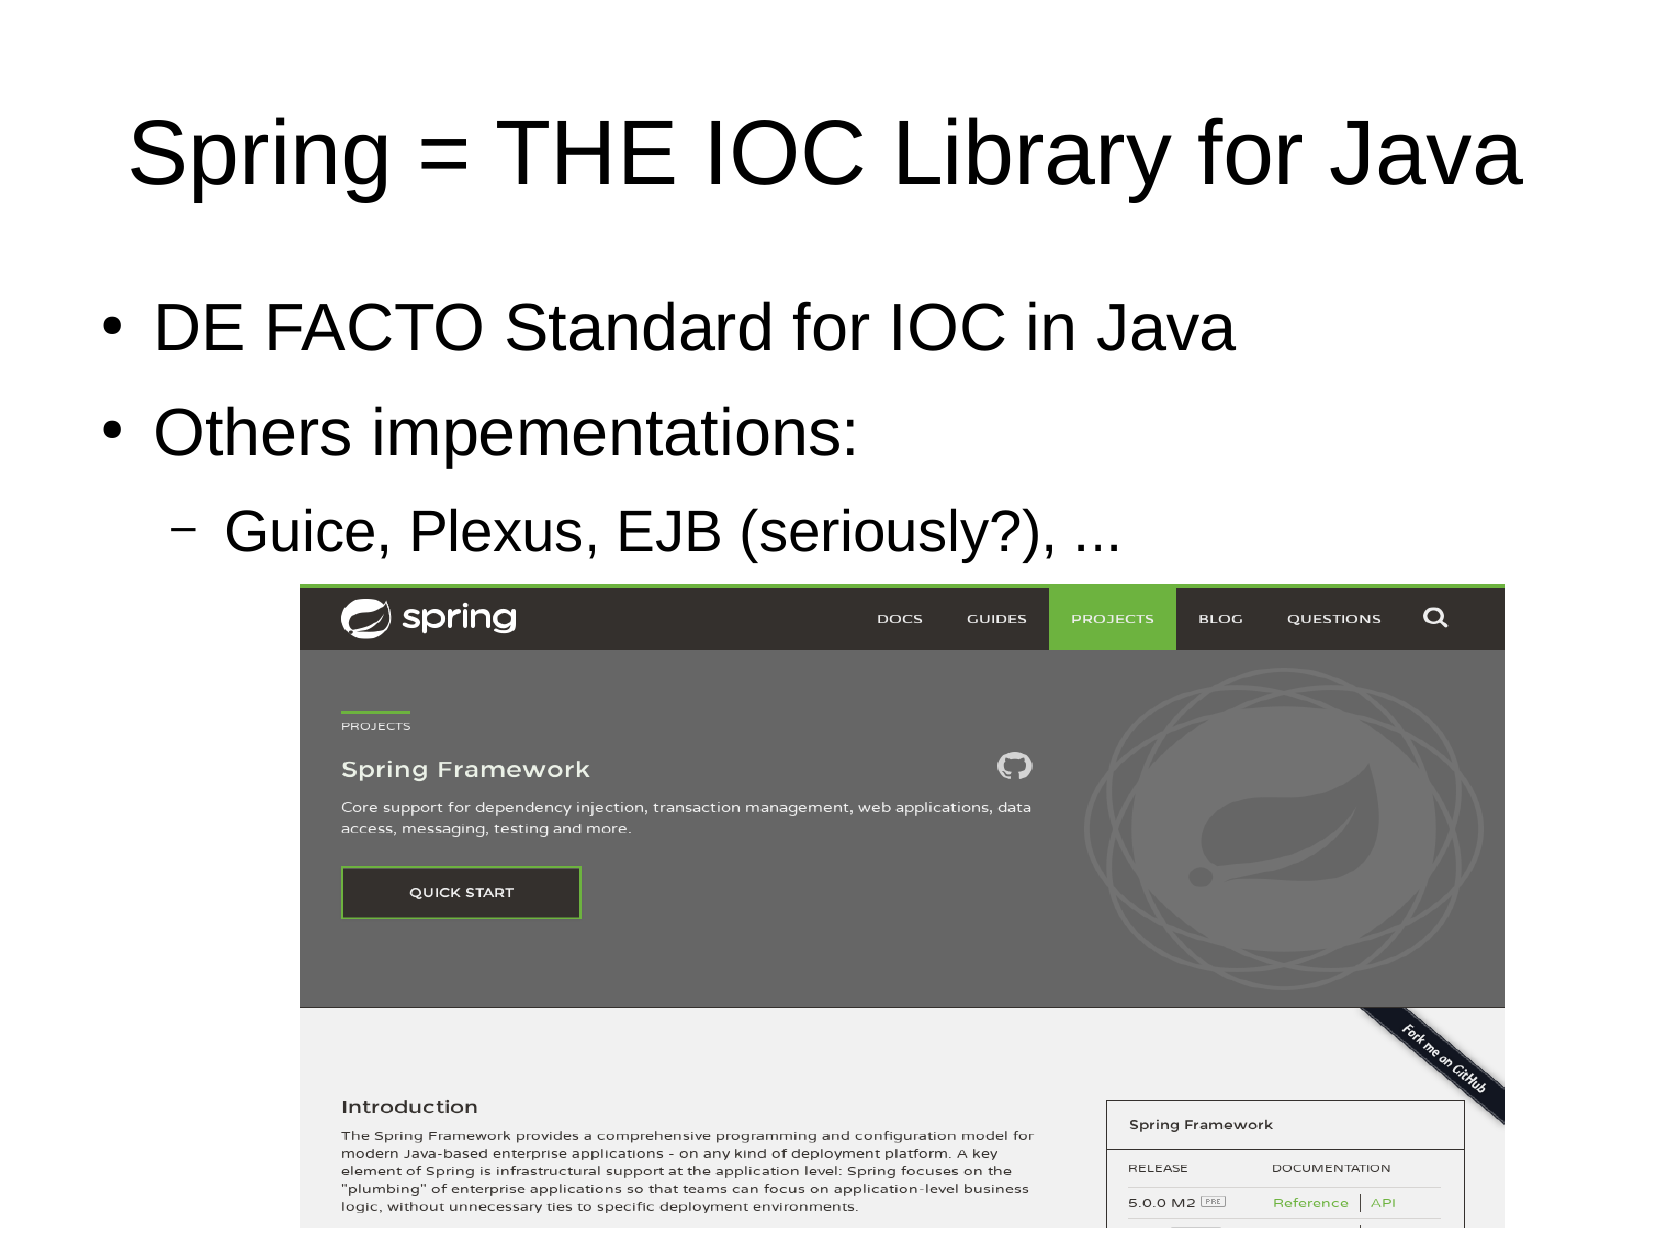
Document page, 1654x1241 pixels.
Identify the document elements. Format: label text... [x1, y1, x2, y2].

picture [300, 584, 1505, 1228]
list DE FACTO Standard for IOC in Java Others impementations: Guice, Plexus, EJB (seriously?), ... [82, 290, 1571, 1010]
title Spring = THE IOC Library for Java [82, 49, 1571, 257]
